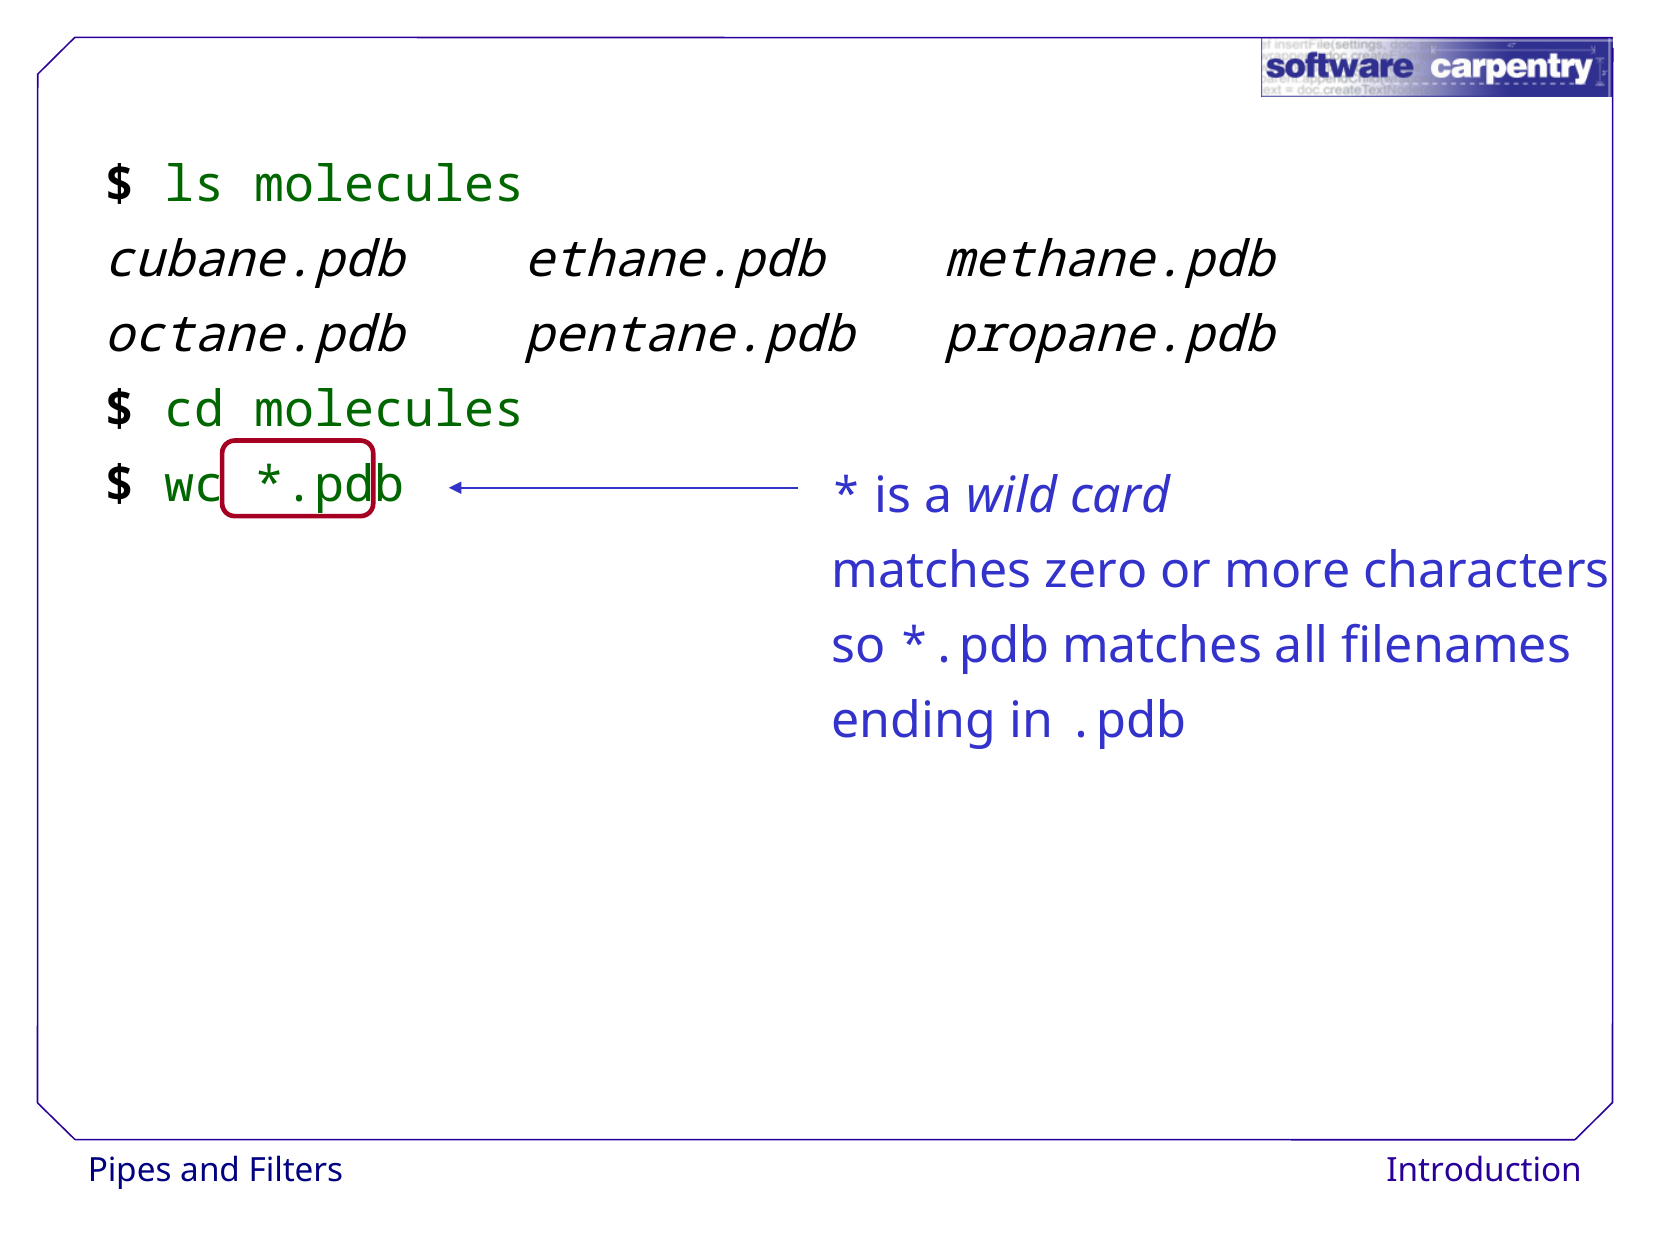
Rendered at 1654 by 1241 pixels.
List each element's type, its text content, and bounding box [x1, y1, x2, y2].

text_box * is a wild card matches zero or more characters so *.pdb matches all filenames ending in .pdb [817, 440, 1602, 772]
picture [1261, 39, 1613, 97]
text_box $ ls molecules cubane.pdb ethane.pdb methane.pdb octane.pdb pentane.pdb propane.pdb $ cd molecules $ wc *.pdb [89, 128, 1512, 1131]
